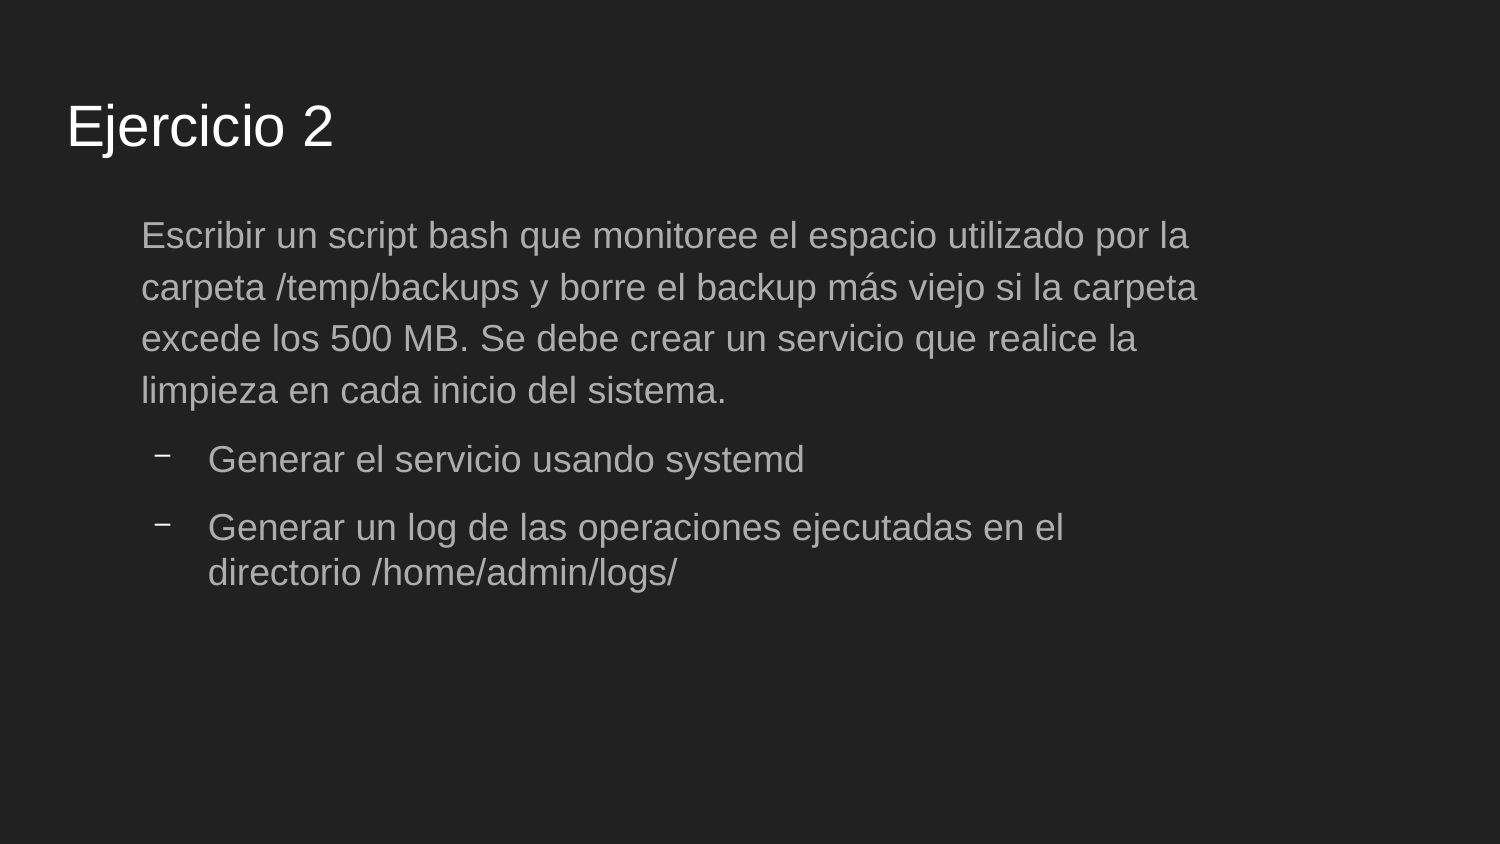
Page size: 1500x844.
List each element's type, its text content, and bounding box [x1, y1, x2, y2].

list Escribir un script bash que monitoree el espacio utilizado por la carpeta /temp/backups y borre el backup más viejo si la carpeta excede los 500 MB. Se debe crear un servicio que realice la limpieza en cada inicio del sistema. Generar el servicio usando systemd Generar un log de las operaciones ejecutadas en el directorio /home/admin/logs/ [51, 189, 1261, 750]
title Ejercicio 2 [51, 72, 1449, 167]
